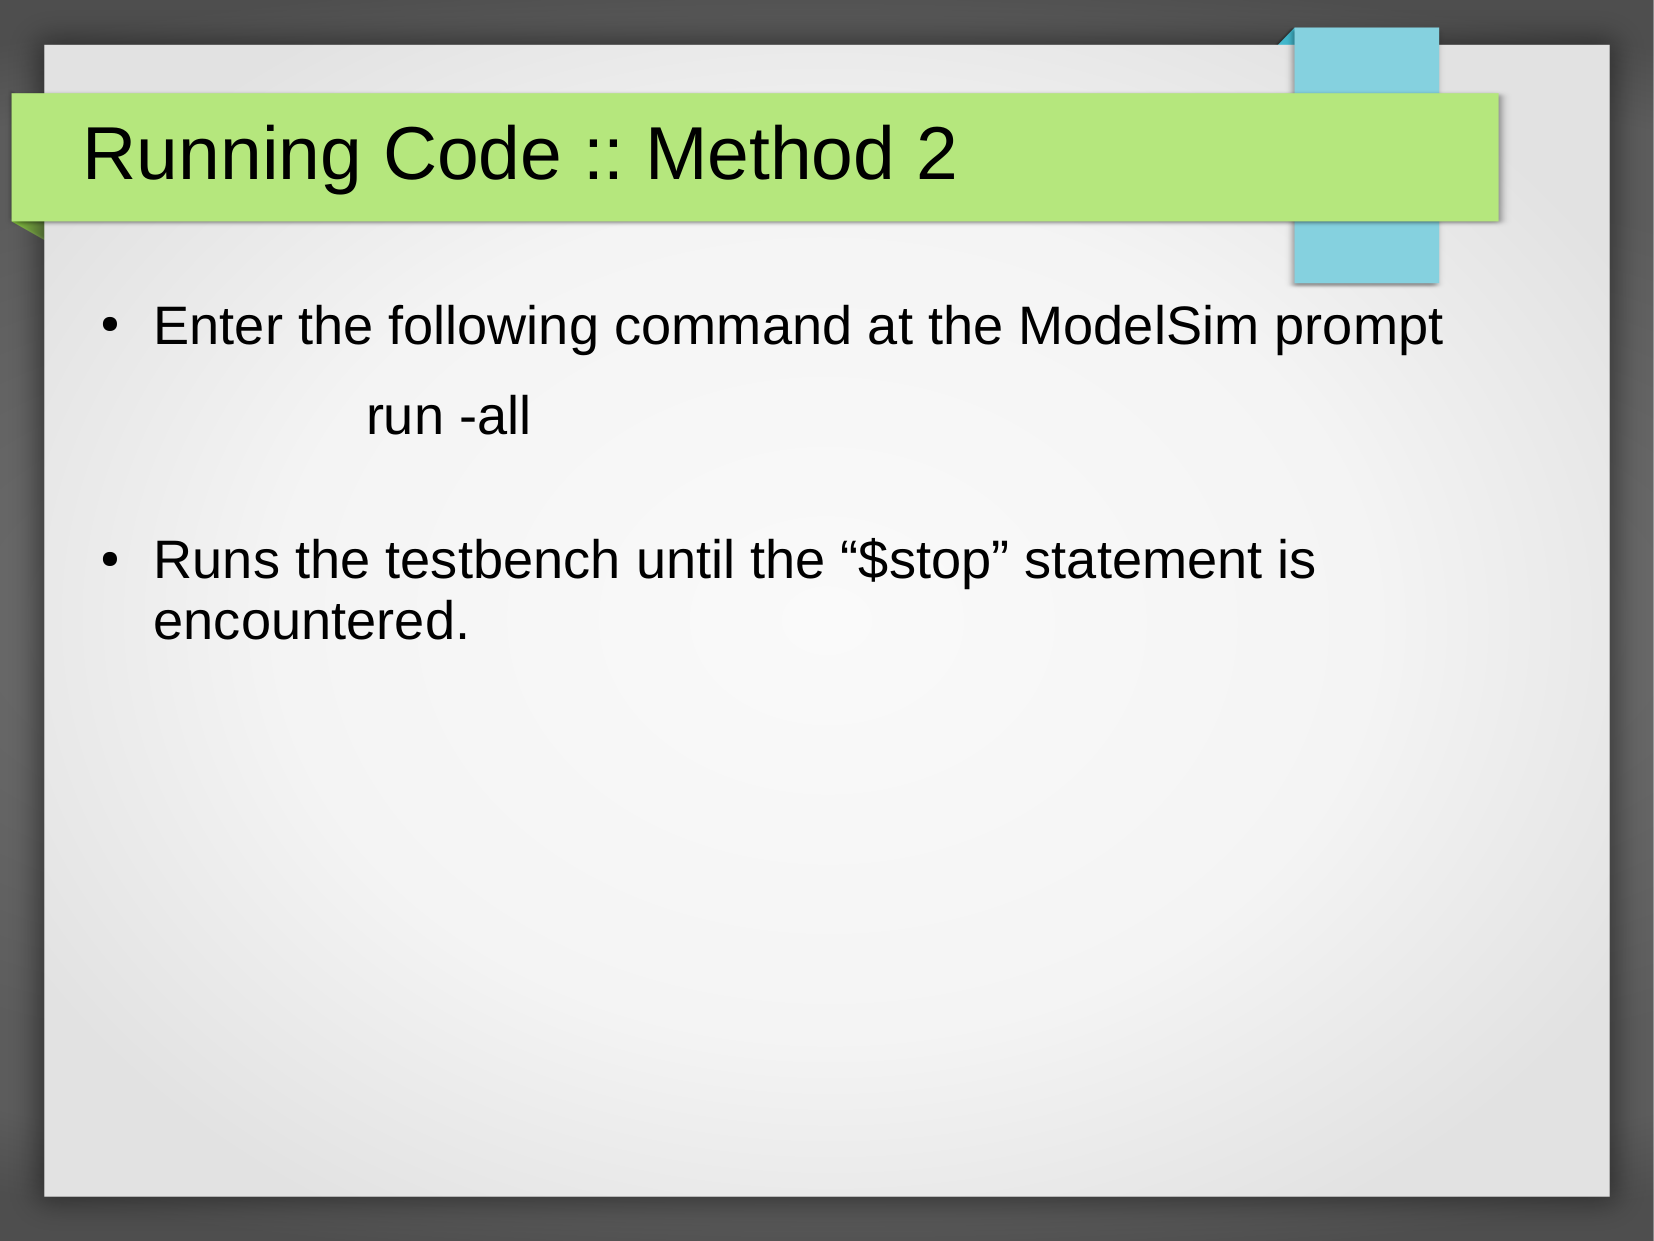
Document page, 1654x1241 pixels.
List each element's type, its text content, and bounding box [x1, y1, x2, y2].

title Running Code :: Method 2 [82, 94, 1264, 213]
picture [0, 0, 1654, 1241]
list Enter the following command at the ModelSim prompt run -all Runs the testbench until the “$stop” statement is encountered. [82, 295, 1571, 1015]
